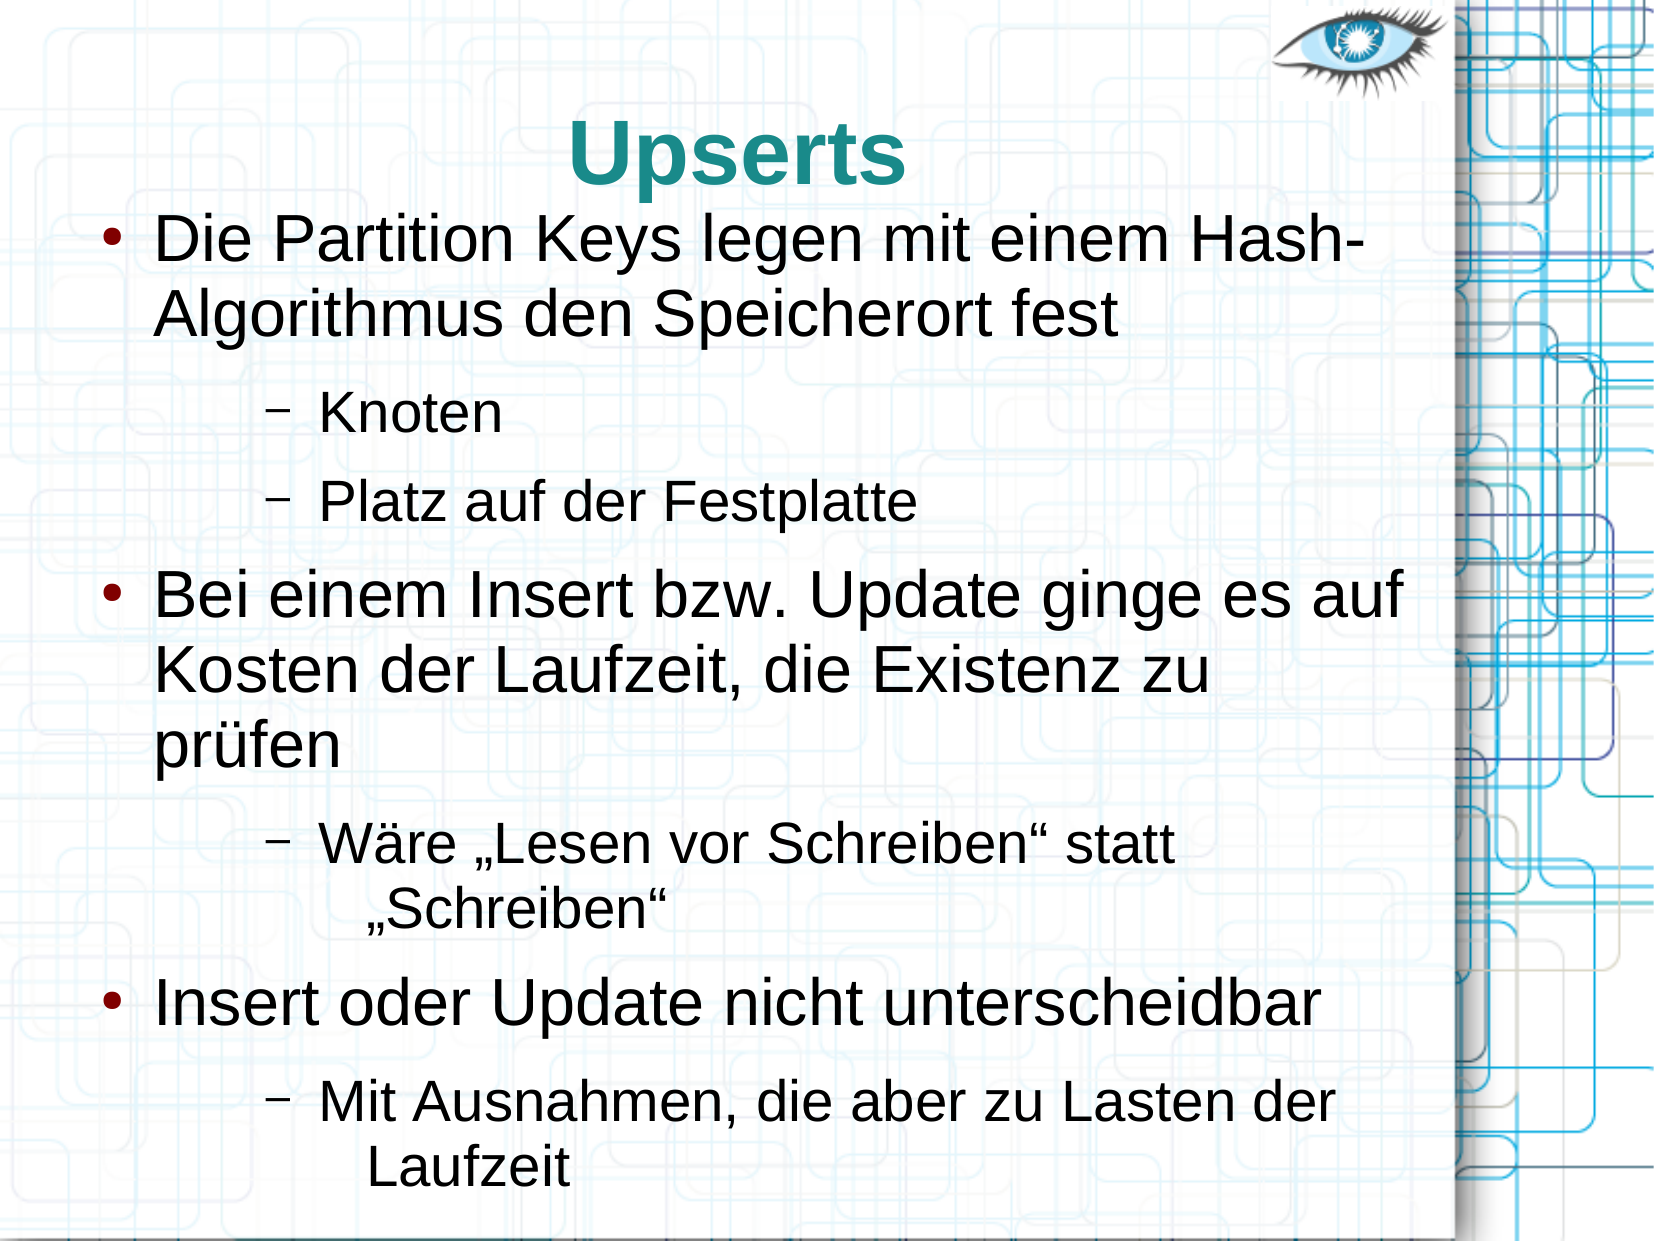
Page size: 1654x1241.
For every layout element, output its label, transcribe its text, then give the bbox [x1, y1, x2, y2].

list Die Partition Keys legen mit einem Hash-Algorithmus den Speicherort fest Knoten Platz auf der Festplatte Bei einem Insert bzw. Update ginge es auf Kosten der Laufzeit, die Existenz zu prüfen Wäre „Lesen vor Schreiben“ statt „Schreiben“ Insert oder Update nicht unterscheidbar Mit Ausnahmen, die aber zu Lasten der Laufzeit [82, 200, 1418, 1198]
title Upserts [59, 49, 1418, 257]
picture [0, 0, 1654, 1241]
